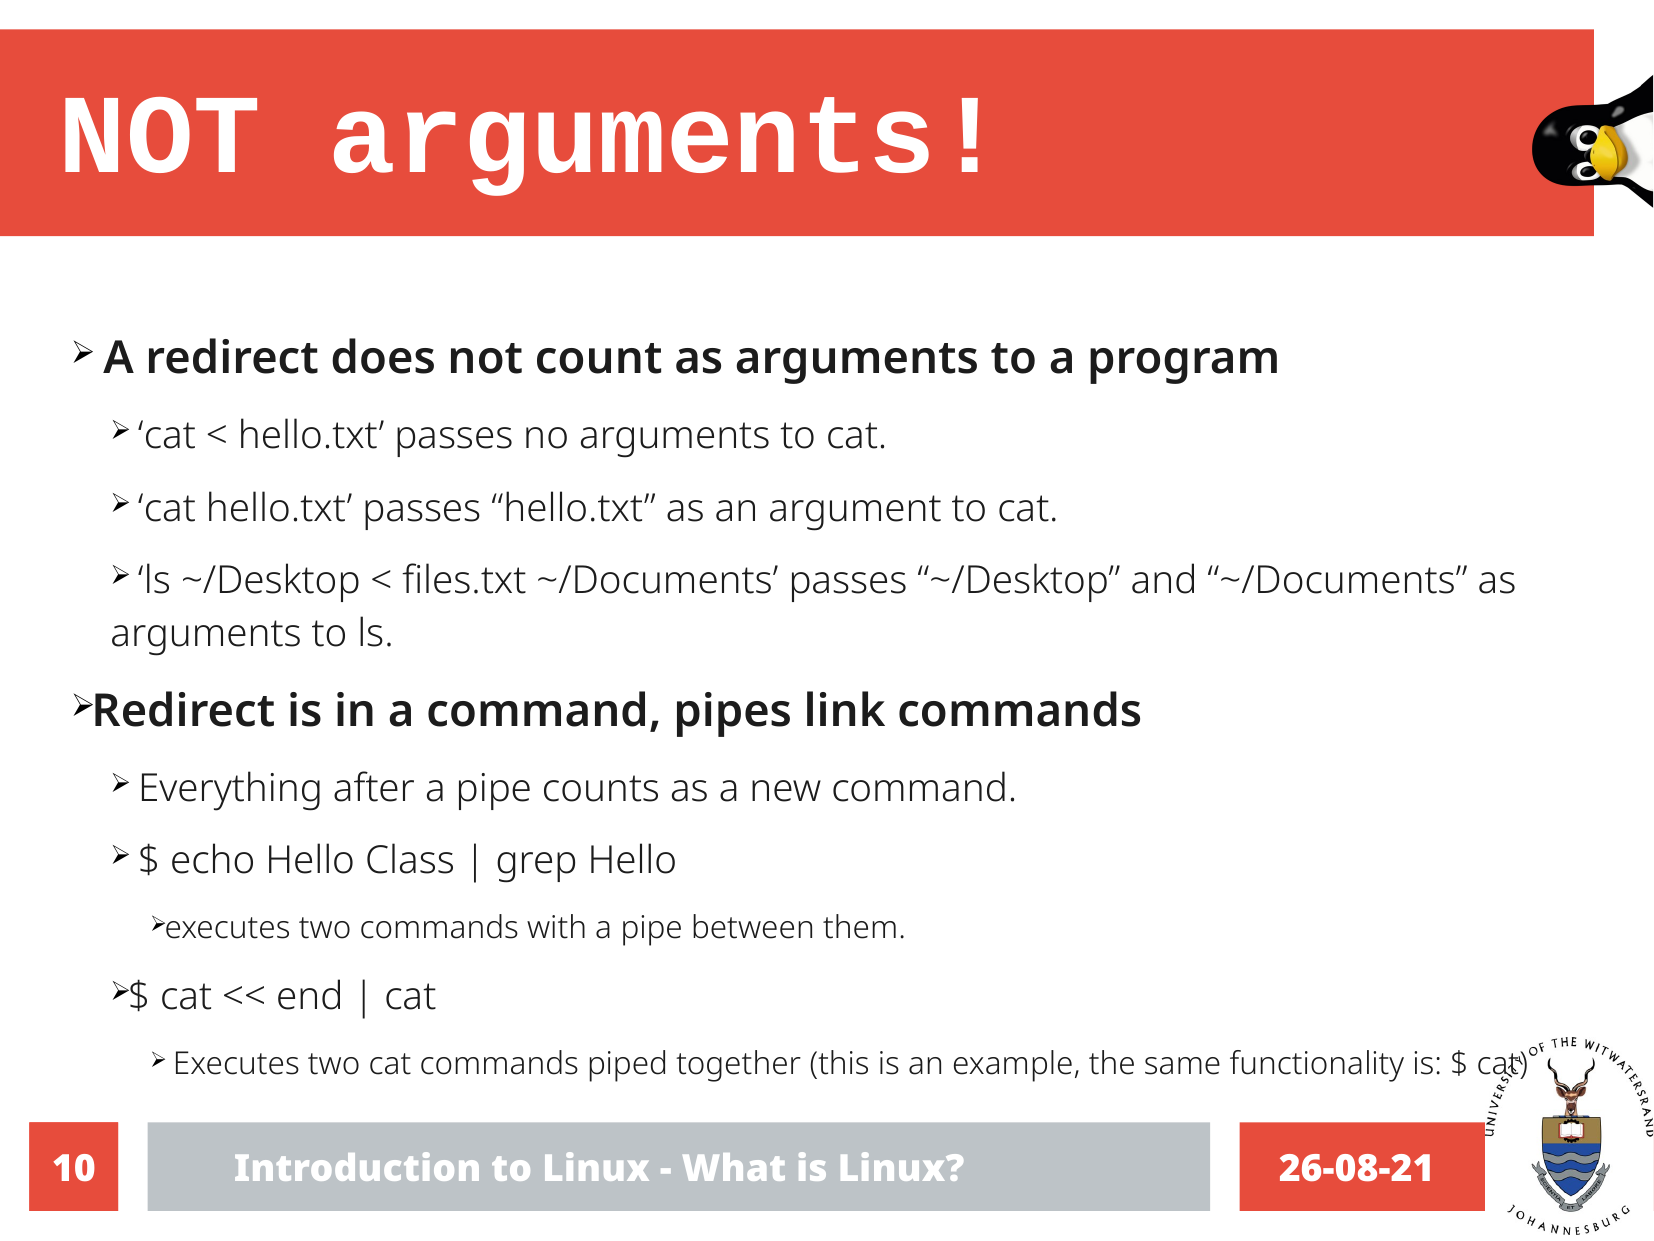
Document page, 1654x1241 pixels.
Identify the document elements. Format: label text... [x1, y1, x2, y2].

title NOT arguments! [58, 59, 1594, 207]
list A redirect does not count as arguments to a program ‘cat < hello.txt’ passes no arguments to cat. ‘cat hello.txt’ passes “hello.txt” as an argument to cat. ‘ls ~/Desktop < files.txt ~/Documents’ passes “~/Desktop” and “~/Documents” as arguments to ls. Redirect is in a command, pipes link commands Everything after a pipe counts as a new command. $ echo Hello Class | grep Hello executes two commands with a pipe between them. $ cat << end | cat Executes two cat commands piped together (this is an example, the same functionality is: $ cat) [70, 324, 1585, 1093]
picture [1515, 24, 1654, 276]
picture [1485, 1037, 1654, 1235]
